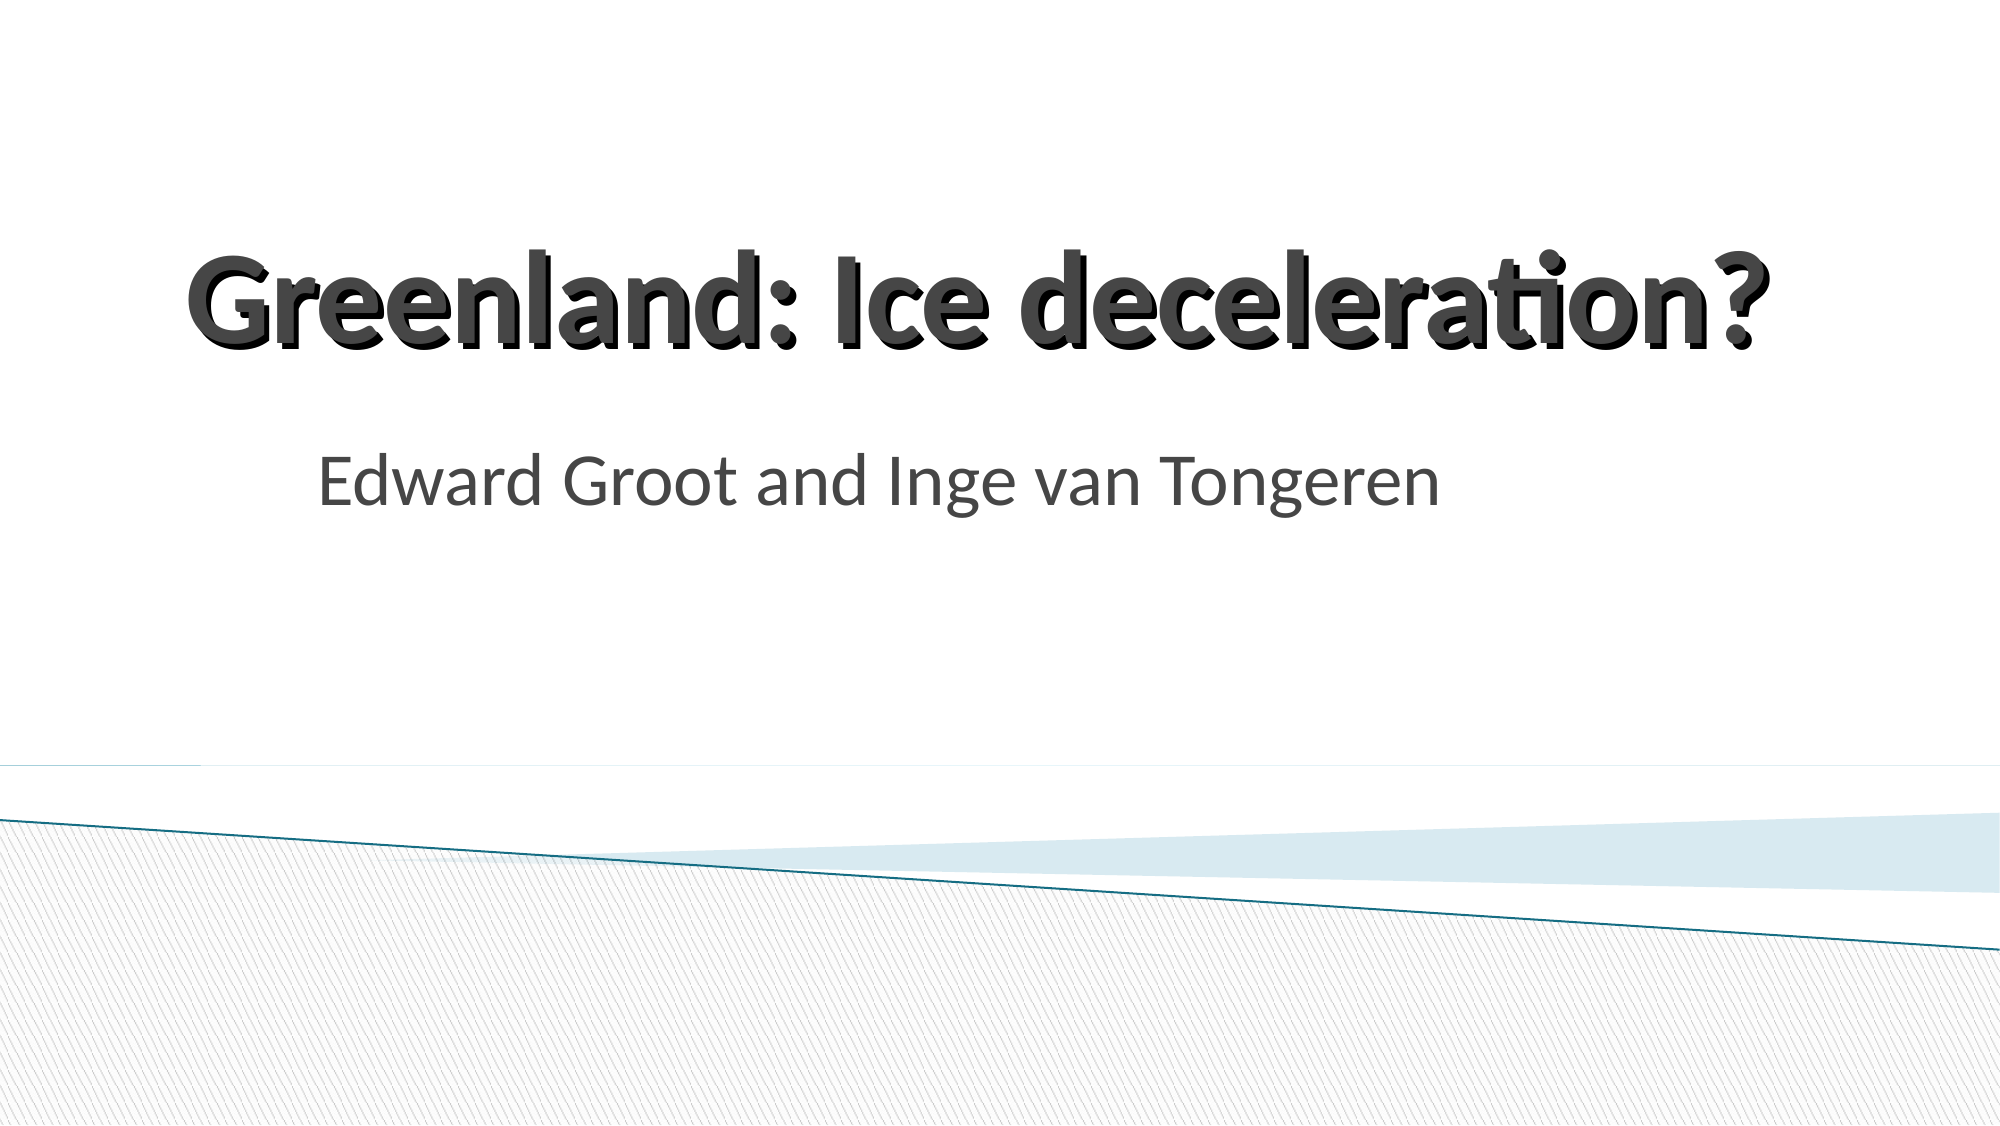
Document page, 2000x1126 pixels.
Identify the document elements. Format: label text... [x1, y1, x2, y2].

title Greenland: Ice deceleration? [165, 196, 1840, 381]
subtitle Edward Groot and Inge van Tongeren [306, 420, 1724, 618]
